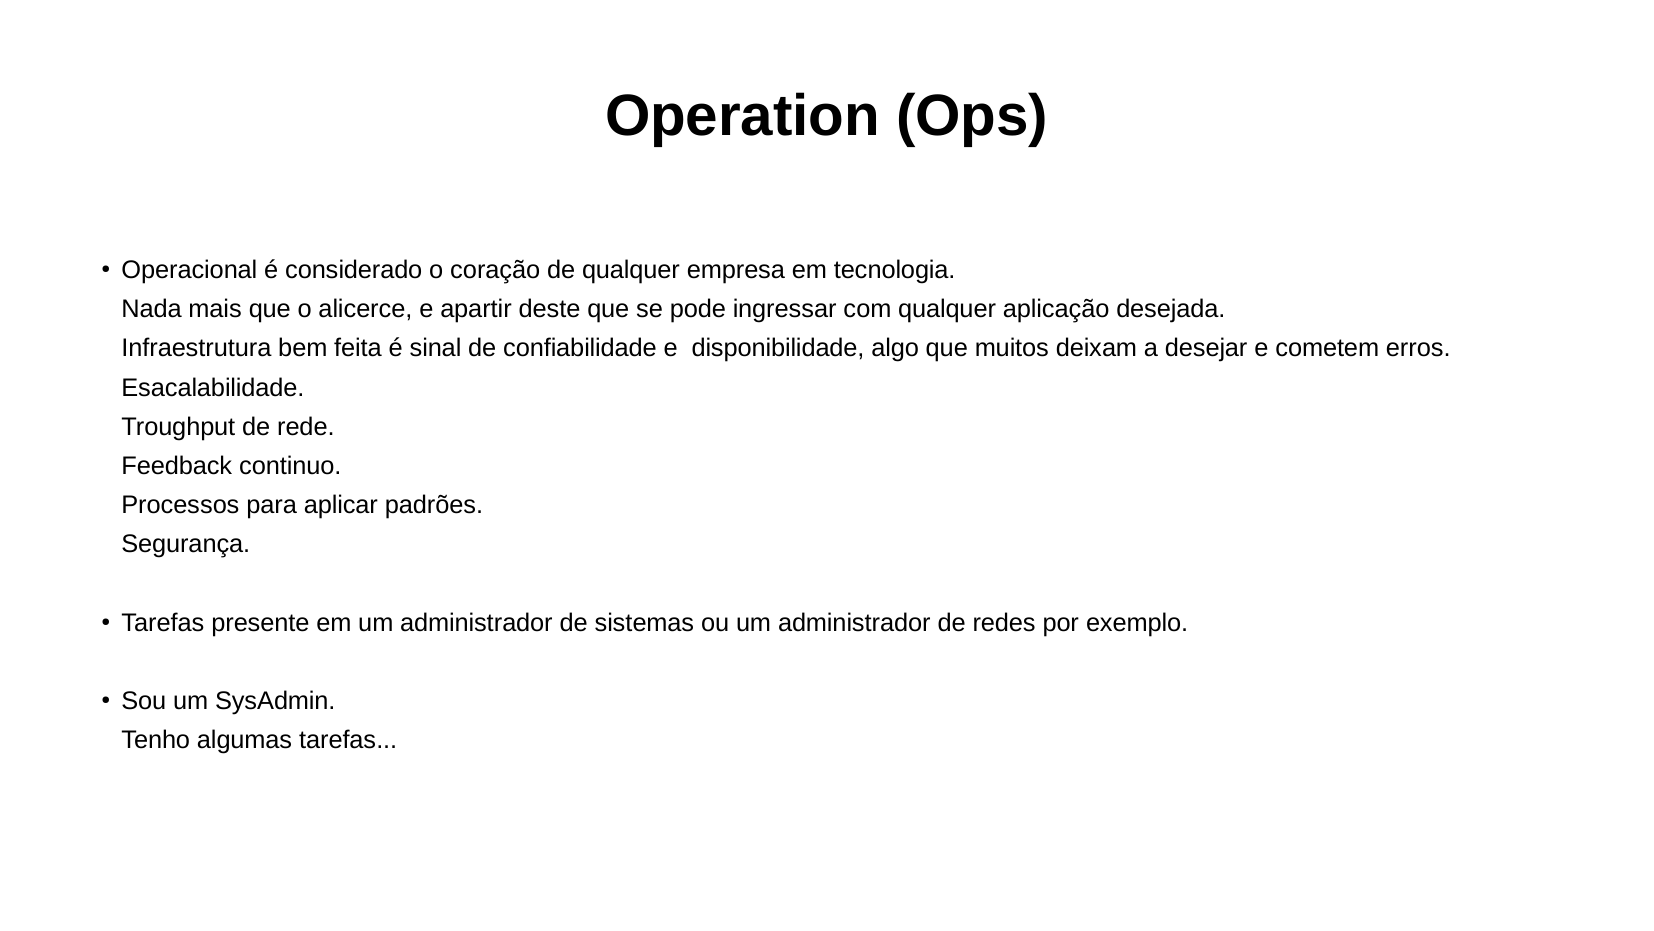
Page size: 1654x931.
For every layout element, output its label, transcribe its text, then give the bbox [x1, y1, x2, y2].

title Operation (Ops) [82, 37, 1571, 193]
list Operacional é considerado o coração de qualquer empresa em tecnologia. Nada mais que o alicerce, e apartir deste que se pode ingressar com qualquer aplicação desejada. Infraestrutura bem feita é sinal de confiabilidade e disponibilidade, algo que muitos deixam a desejar e cometem erros. Esacalabilidade. Troughput de rede. Feedback continuo. Processos para aplicar padrões. Segurança. Tarefas presente em um administrador de sistemas ou um administrador de redes por exemplo. Sou um SysAdmin. Tenho algumas tarefas... [94, 216, 1583, 756]
